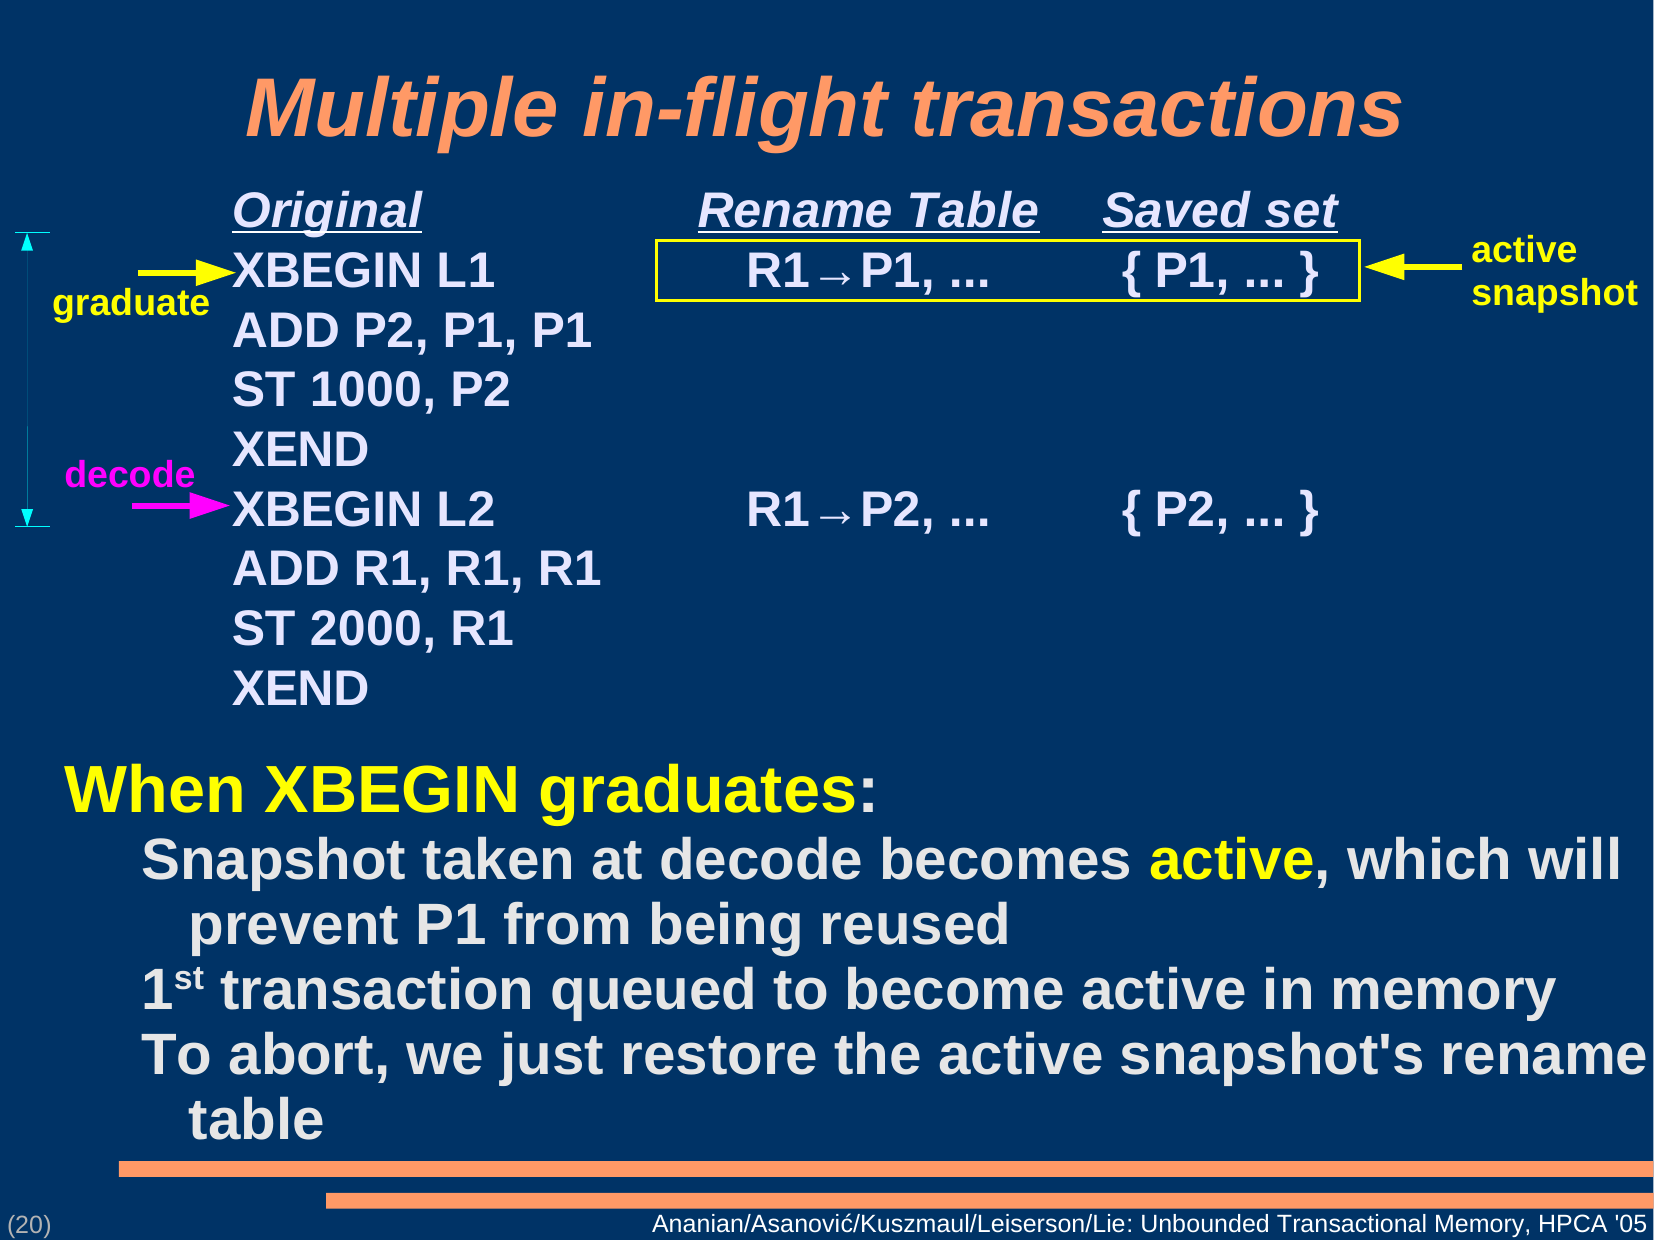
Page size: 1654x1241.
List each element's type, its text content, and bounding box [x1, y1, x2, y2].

text_box graduate [52, 281, 211, 339]
list When XBEGIN graduates: Snapshot taken at decode becomes active, which will prevent P1 from being reused 1st transaction queued to become active in memory To abort, we just restore the active snapshot's rename table [47, 751, 1654, 1241]
chart [229, 180, 1362, 721]
text_box decode [64, 453, 196, 511]
text_box active snapshot [1471, 228, 1639, 343]
text_box [1362, 208, 1654, 323]
title Multiple in-flight transactions [51, 28, 1600, 187]
